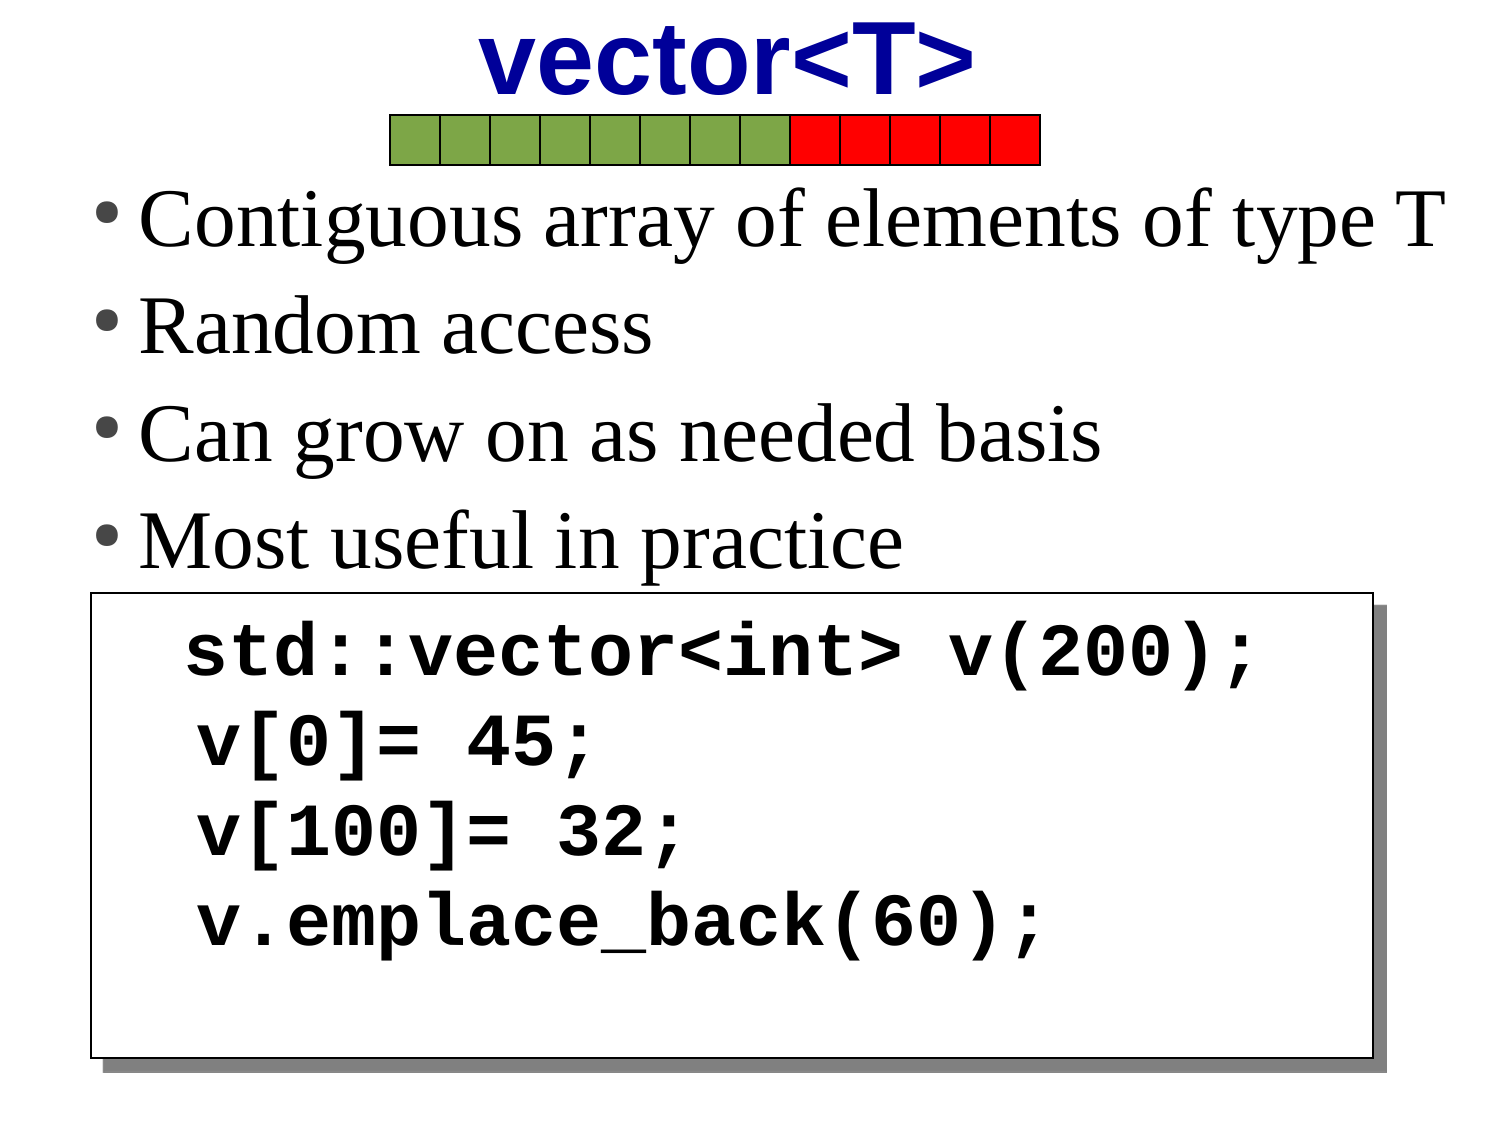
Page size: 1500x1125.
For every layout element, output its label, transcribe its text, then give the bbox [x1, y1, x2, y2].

text_box Contiguous array of elements of type T Random access Can grow on as needed basis Most useful in practice [0, 164, 1464, 595]
text_box [390, 115, 1041, 166]
text_box std::vector<int> v(200); v[0]= 45; v[100]= 32; v.emplace_back(60); [91, 593, 1373, 1059]
title vector<T> [34, 0, 1422, 116]
